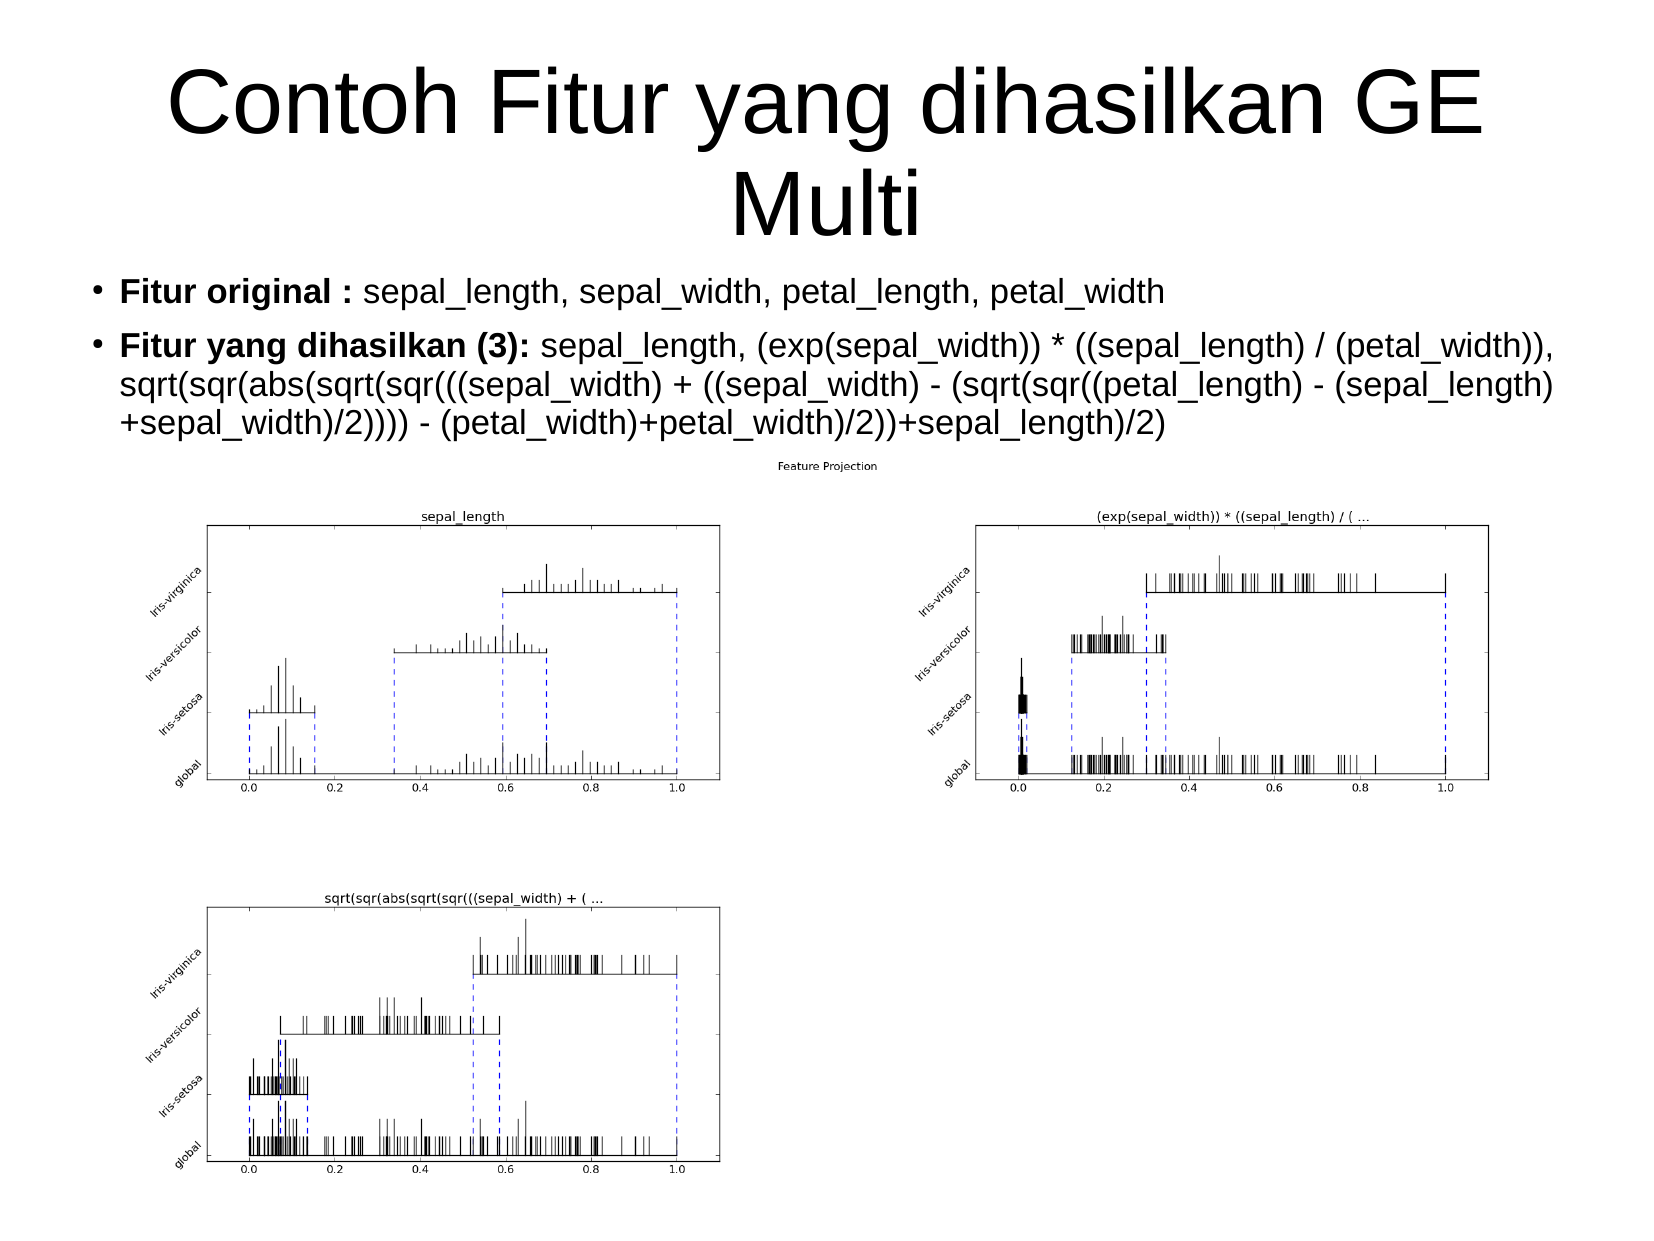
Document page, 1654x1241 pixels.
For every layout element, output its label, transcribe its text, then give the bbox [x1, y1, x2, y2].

title Contoh Fitur yang dihasilkan GE Multi [82, 49, 1571, 257]
list Fitur original : sepal_length, sepal_width, petal_length, petal_width Fitur yang dihasilkan (3): sepal_length, (exp(sepal_width)) * ((sepal_length) / (petal_width)), sqrt(sqr(abs(sqrt(sqr(((sepal_width) + ((sepal_width) - (sqrt(sqr((petal_length) - (sepal_length)+sepal_width)/2)))) - (petal_width)+petal_width)/2))+sepal_length)/2) [82, 271, 1571, 447]
picture [0, 446, 1654, 1241]
